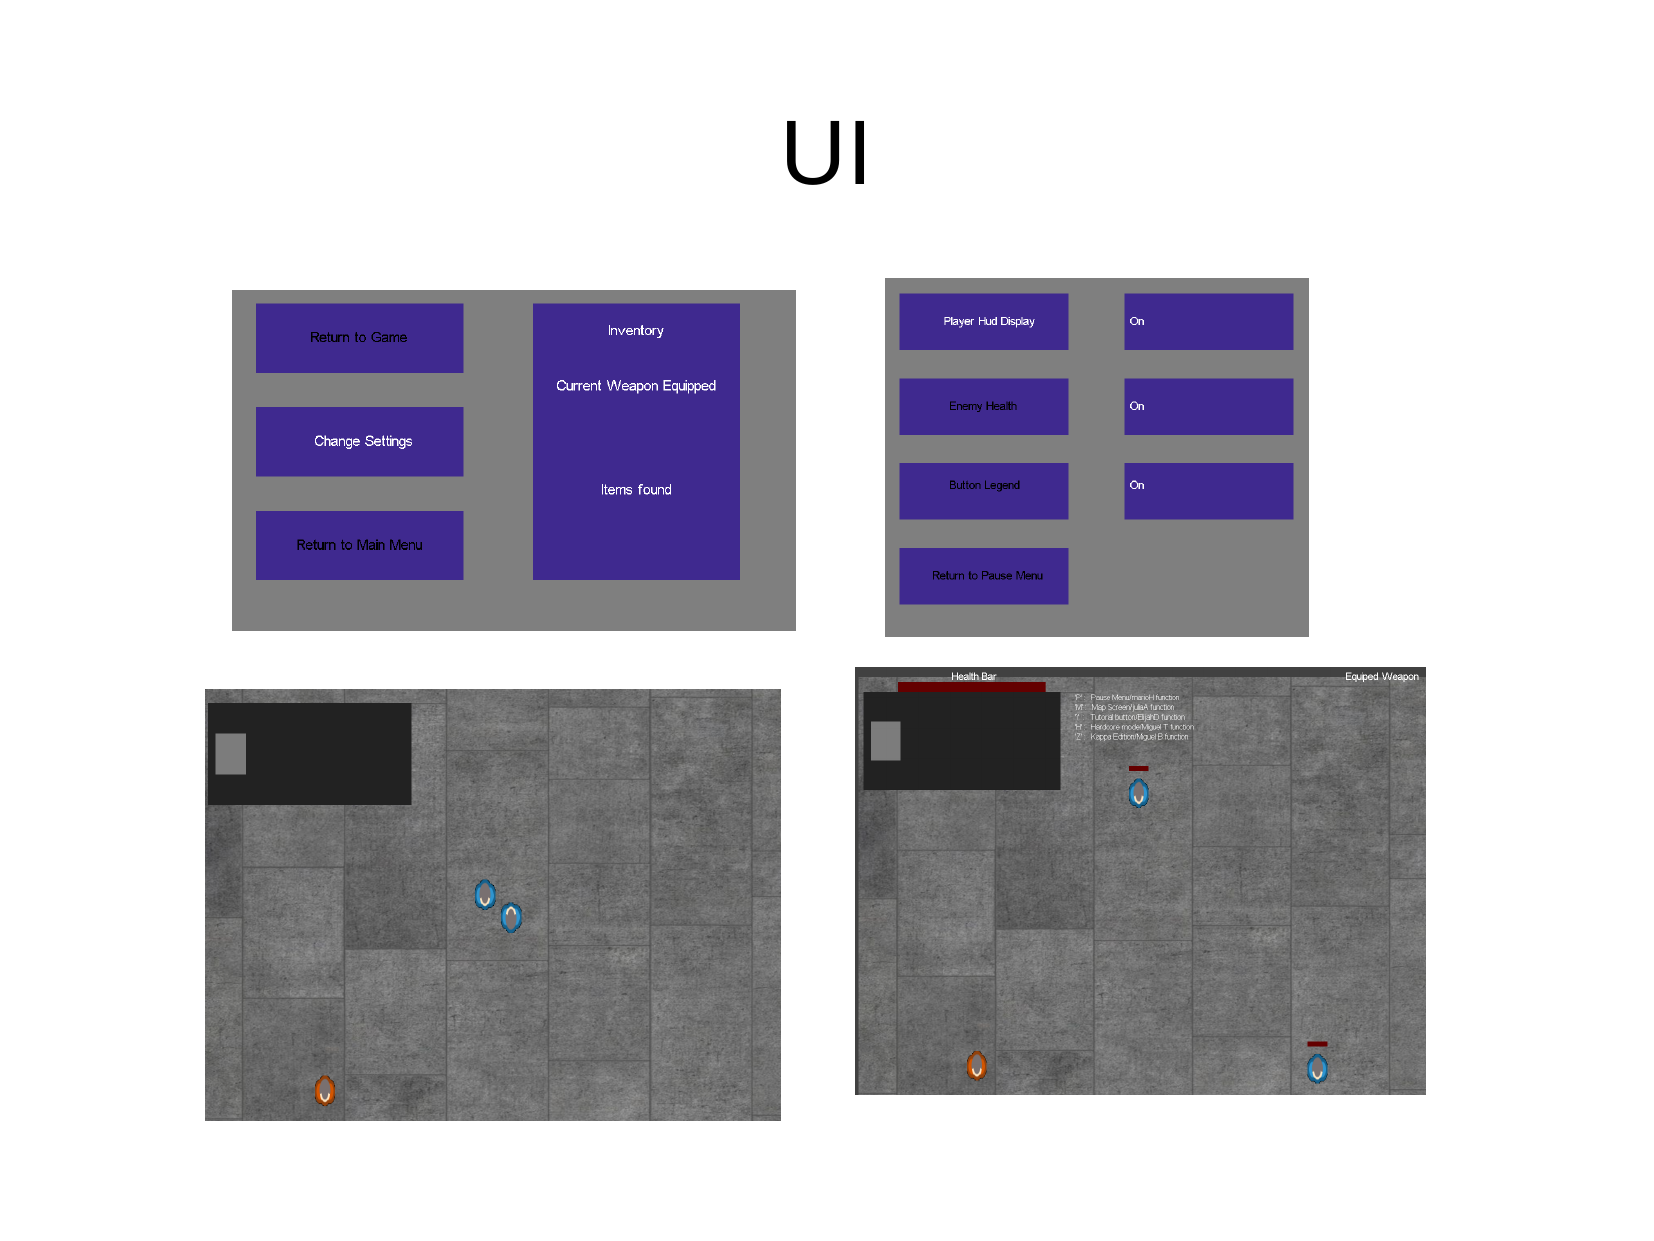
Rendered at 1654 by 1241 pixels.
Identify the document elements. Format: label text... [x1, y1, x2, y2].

picture [885, 278, 1309, 637]
picture [232, 290, 796, 631]
picture [205, 689, 781, 1121]
title UI [82, 49, 1571, 257]
picture [855, 667, 1426, 1096]
